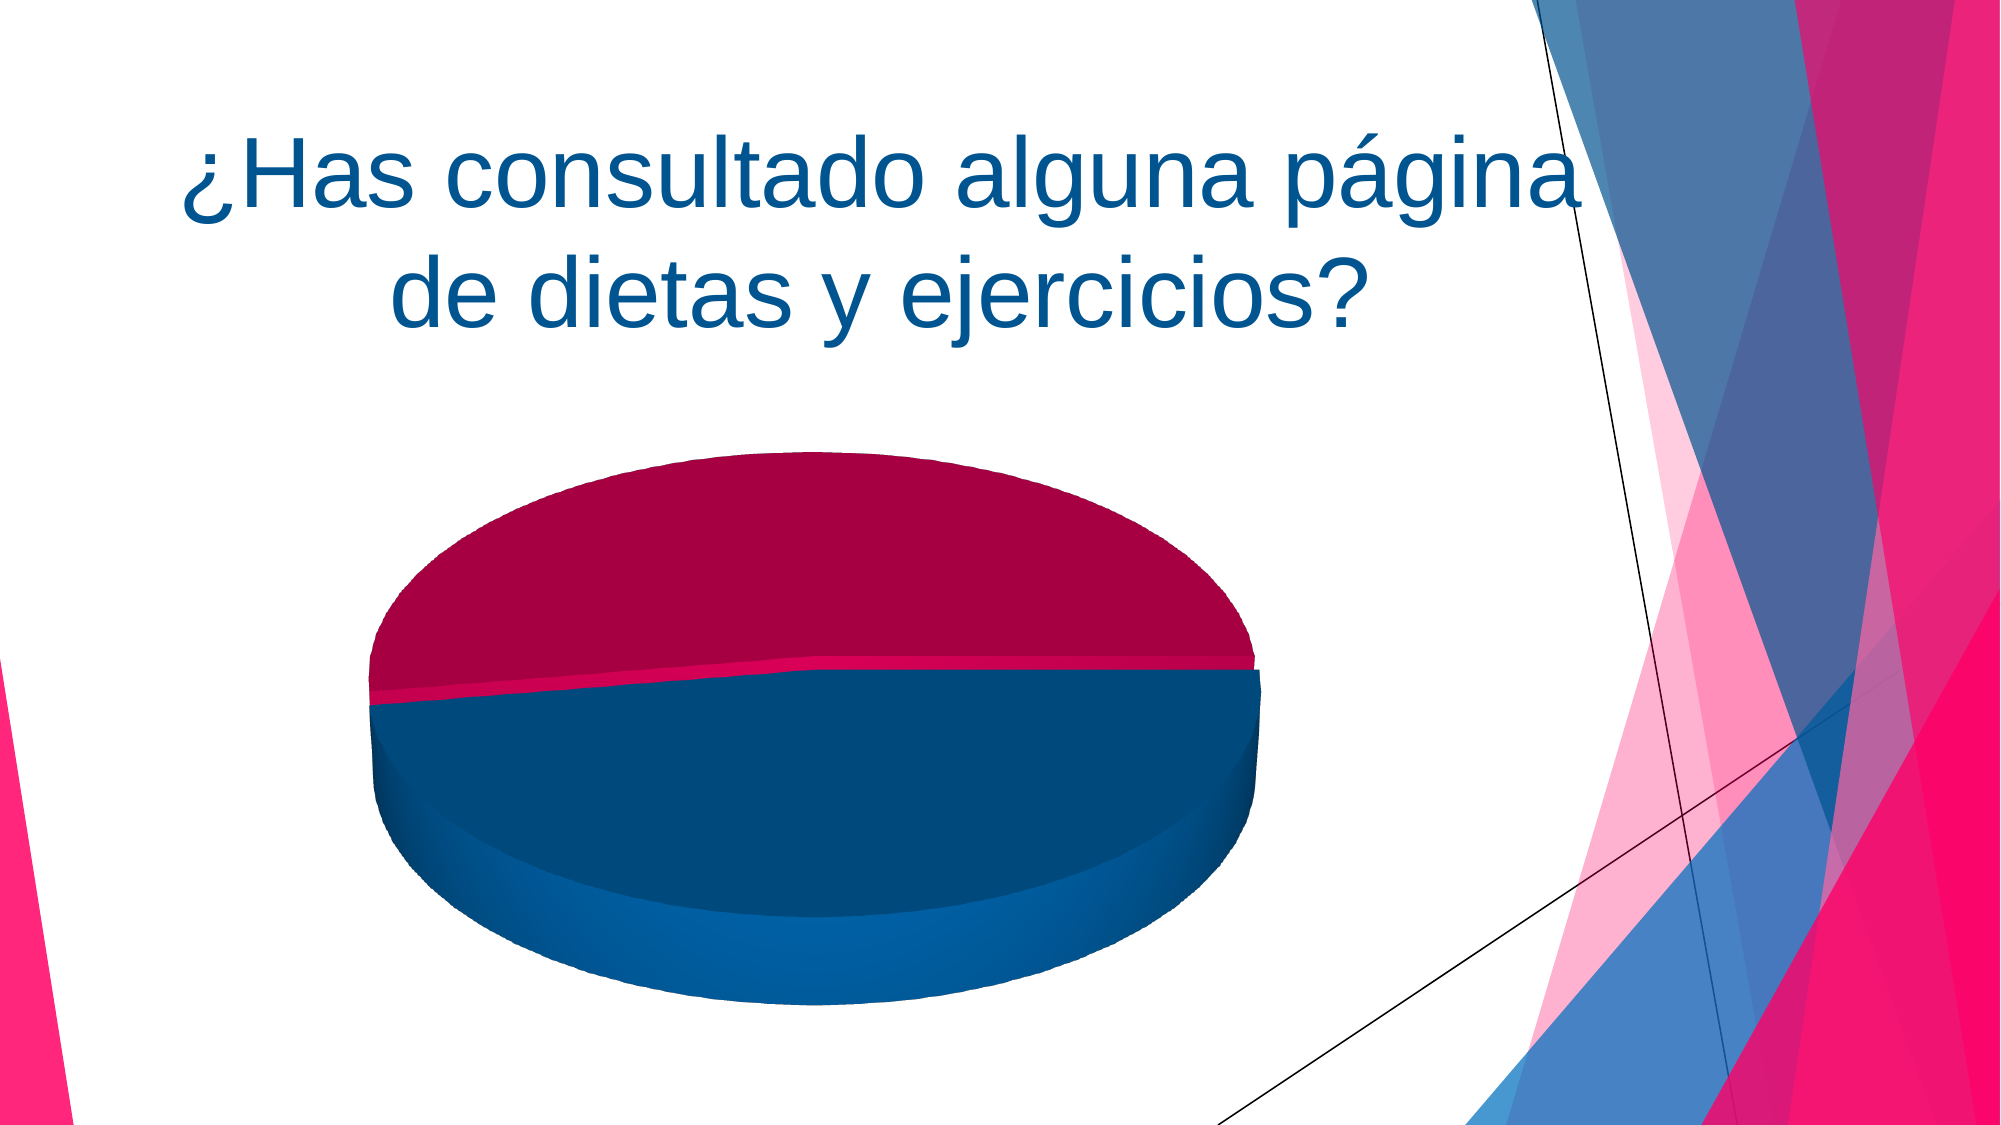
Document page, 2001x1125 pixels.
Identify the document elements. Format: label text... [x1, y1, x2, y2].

chart [168, 429, 1457, 1018]
title ¿Has consultado alguna página de dietas y ejercicios? [111, 99, 1651, 317]
